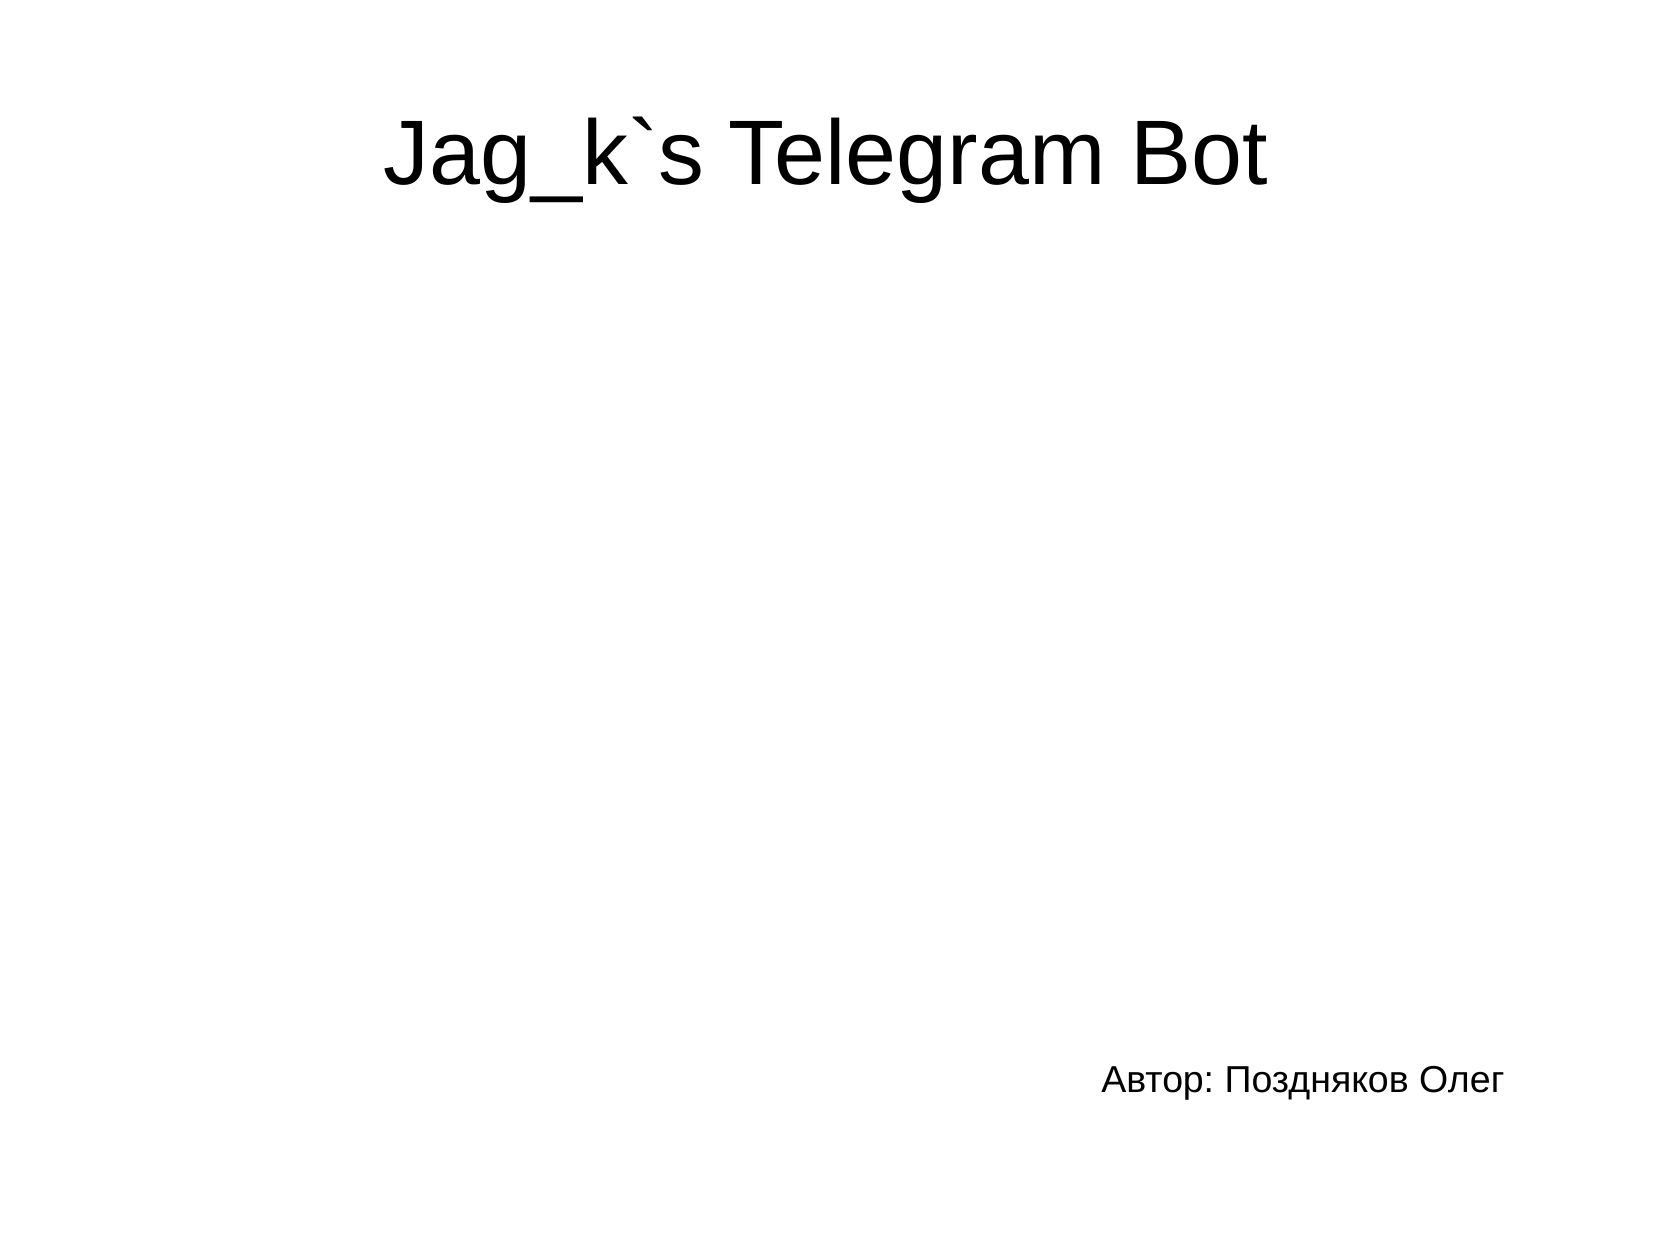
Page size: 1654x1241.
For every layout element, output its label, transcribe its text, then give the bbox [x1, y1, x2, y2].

title Jag_k`s Telegram Bot [82, 49, 1571, 257]
text_box Автор: Поздняков Олег [1086, 1051, 1602, 1123]
